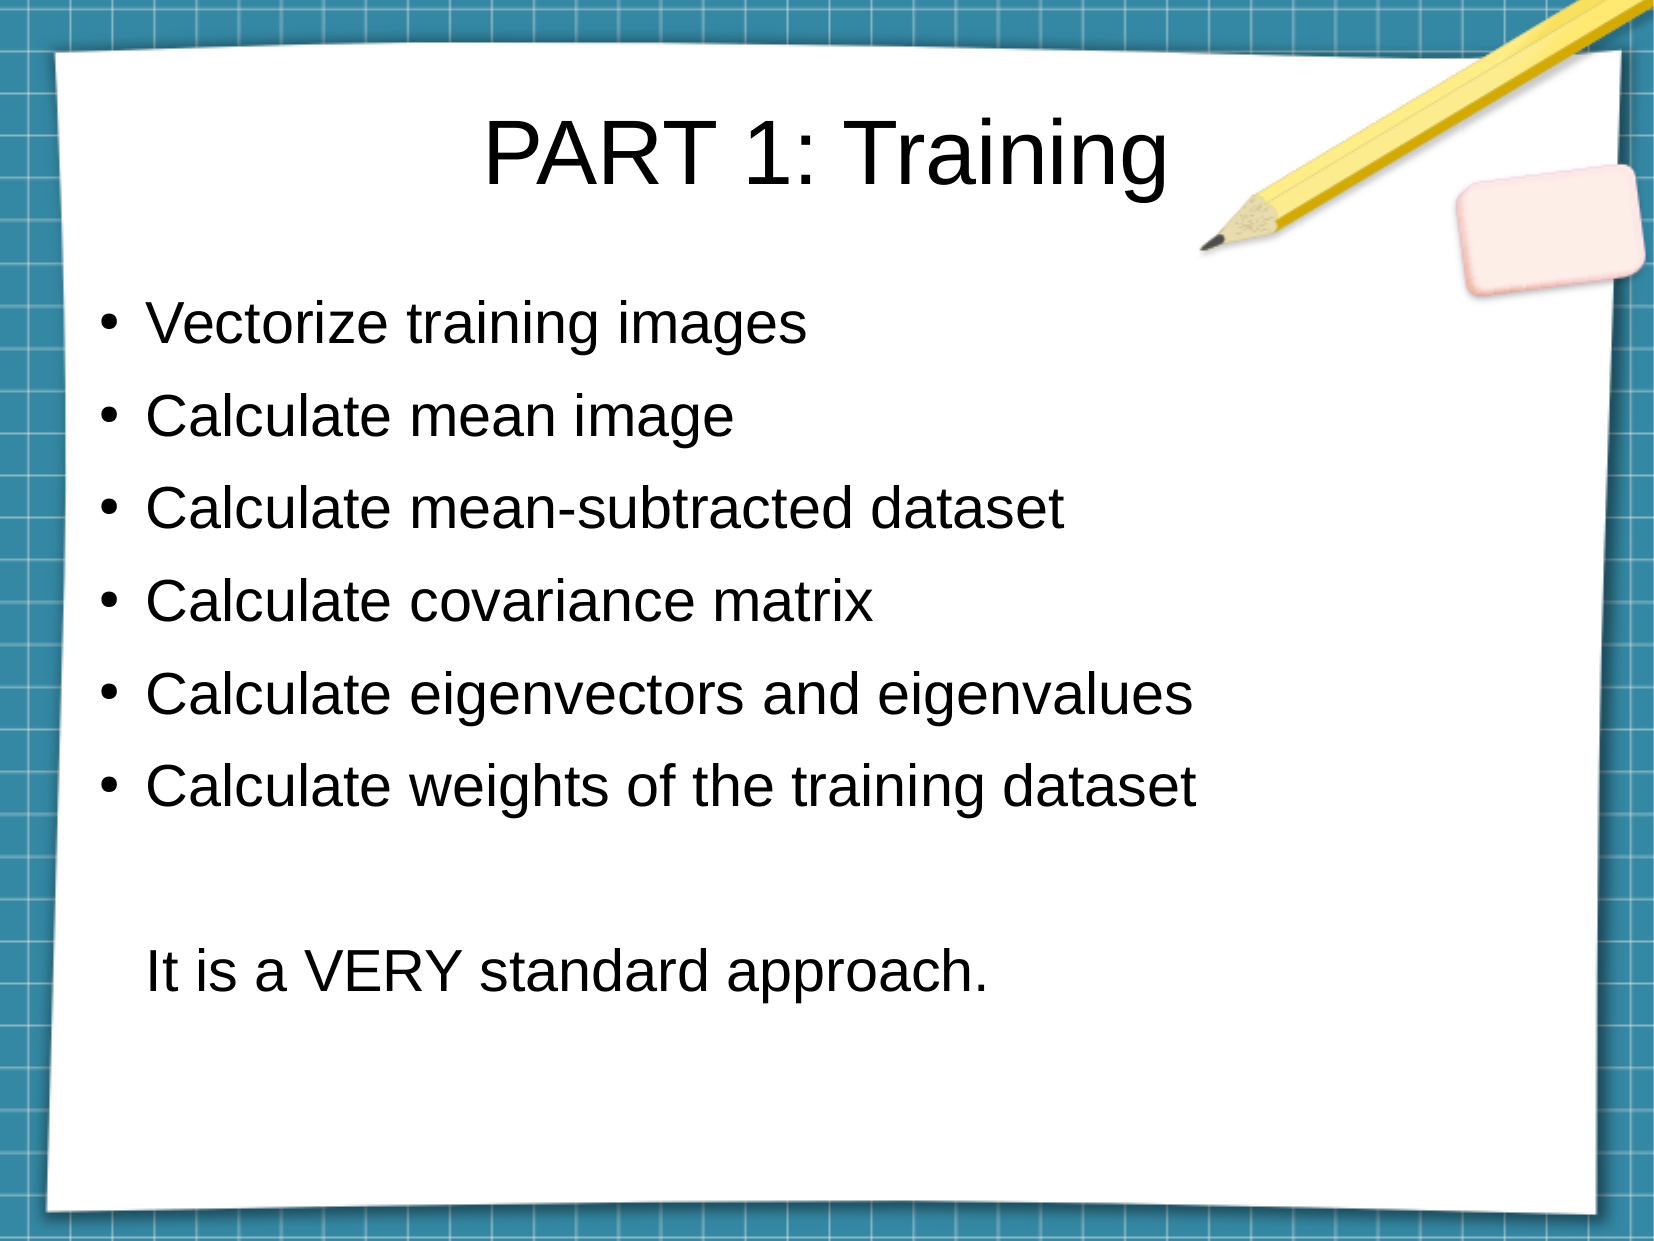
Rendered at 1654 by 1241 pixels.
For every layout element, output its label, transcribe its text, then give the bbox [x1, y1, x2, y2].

list Vectorize training images Calculate mean image Calculate mean-subtracted dataset Calculate covariance matrix Calculate eigenvectors and eigenvalues Calculate weights of the training dataset It is a VERY standard approach. [82, 290, 1571, 1010]
picture [0, 0, 1654, 1241]
title PART 1: Training [82, 49, 1571, 257]
